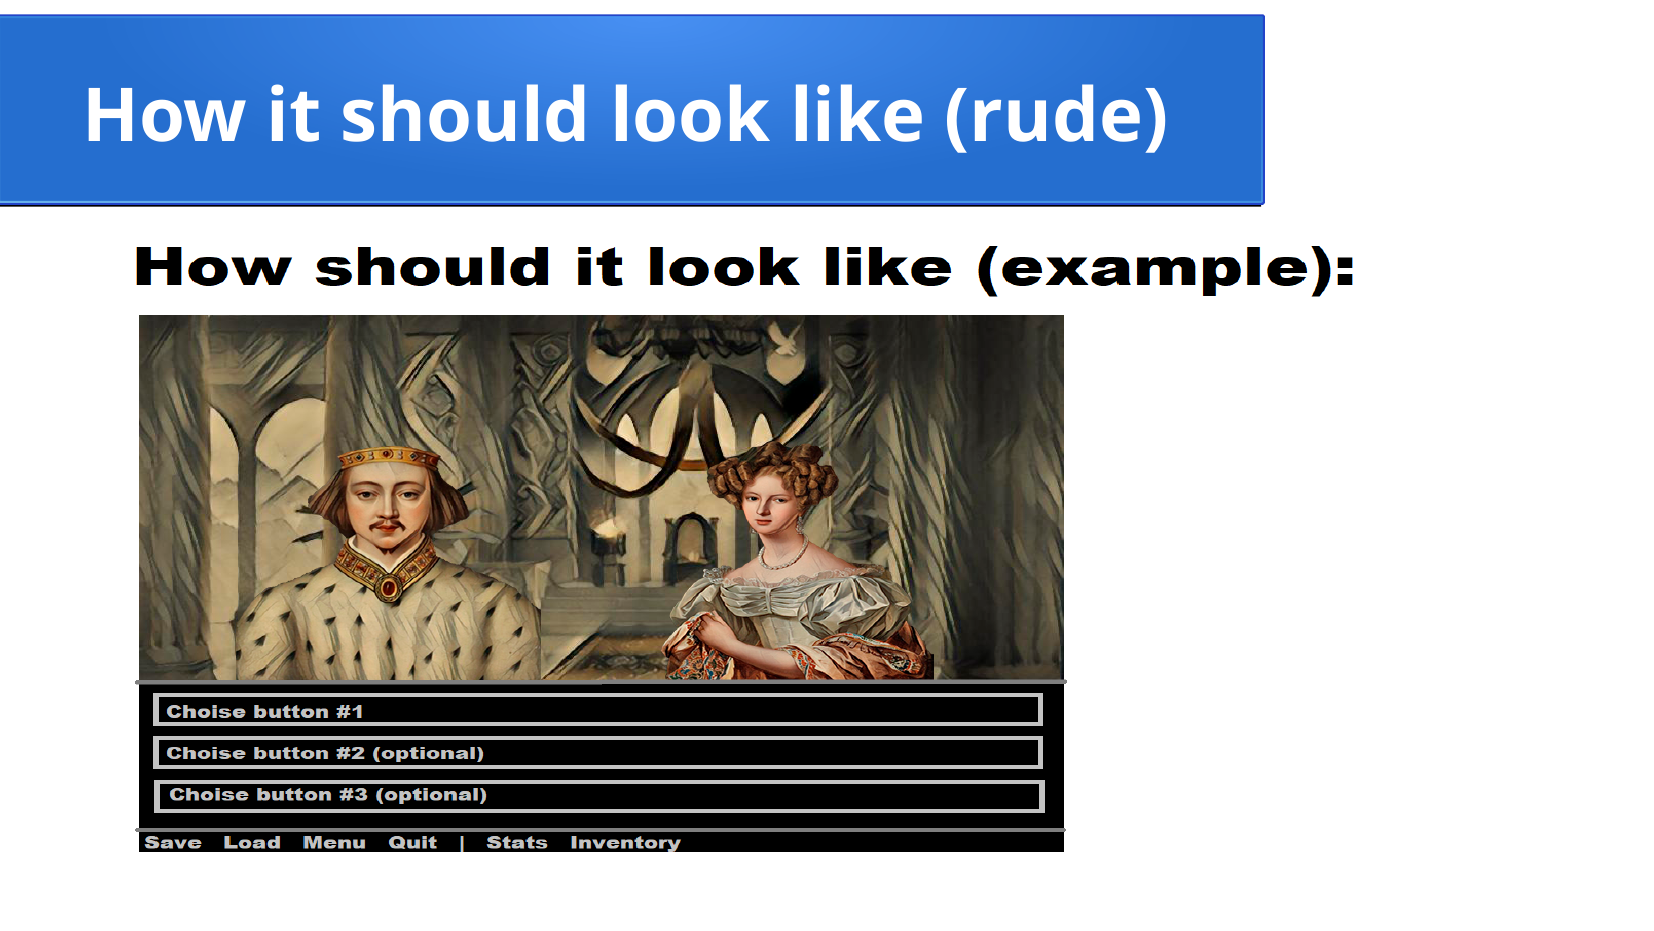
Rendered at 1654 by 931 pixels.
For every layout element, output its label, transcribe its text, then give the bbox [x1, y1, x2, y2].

picture [82, 224, 1654, 931]
title How it should look like (rude) [82, 35, 1235, 189]
